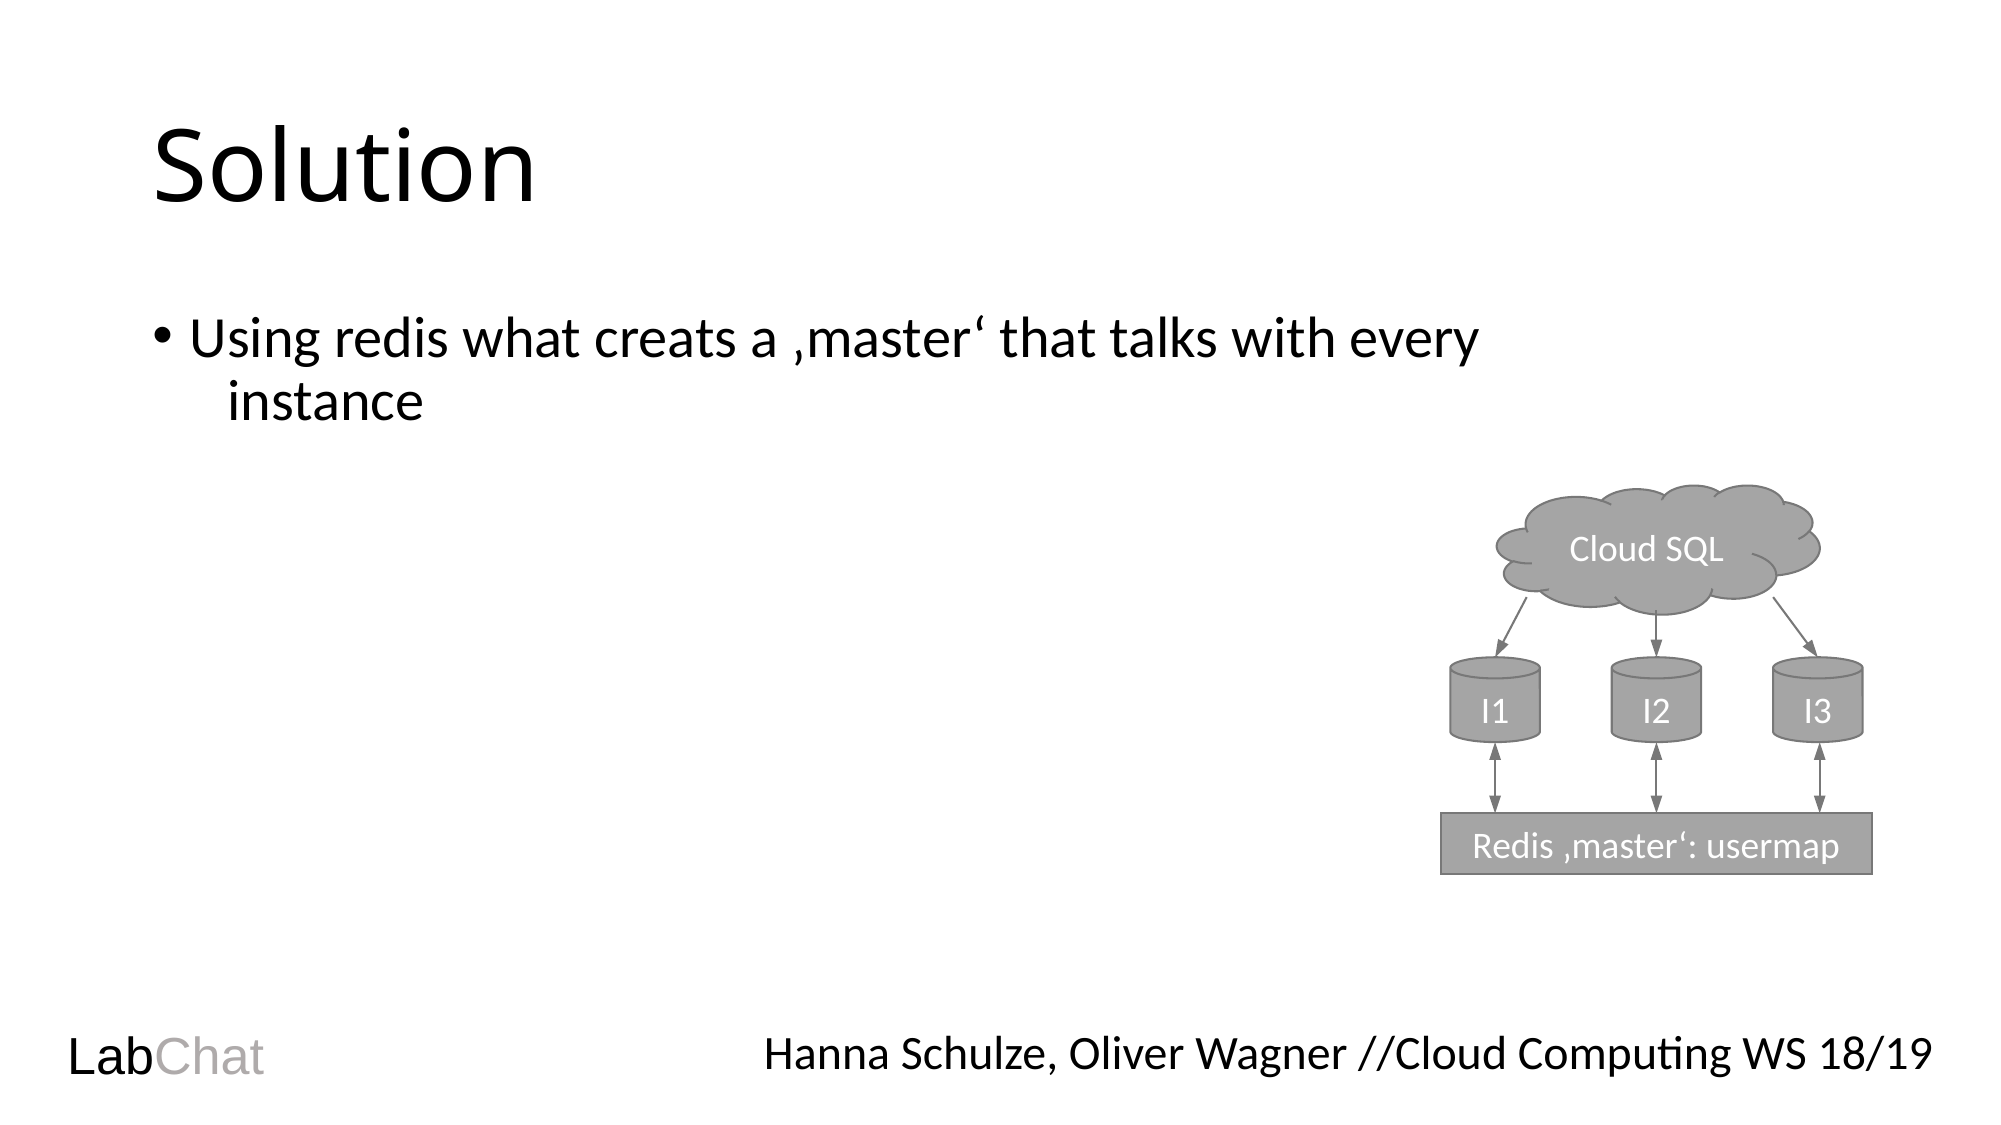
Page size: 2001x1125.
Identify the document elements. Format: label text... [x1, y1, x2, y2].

list Using redis what creats a ‚master‘ that talks with every instance [137, 299, 1560, 1014]
title Solution [137, 59, 1863, 278]
text_box Cloud SQL [1496, 485, 1820, 615]
text_box I1 [1450, 657, 1540, 743]
text_box I2 [1611, 657, 1702, 743]
text_box Redis ‚master‘: usermap [1441, 813, 1872, 874]
text_box LabChat [52, 1019, 305, 1097]
text_box Hanna Schulze, Oliver Wagner //Cloud Computing WS 18/19 [716, 1025, 1967, 1091]
text_box I3 [1773, 657, 1863, 743]
